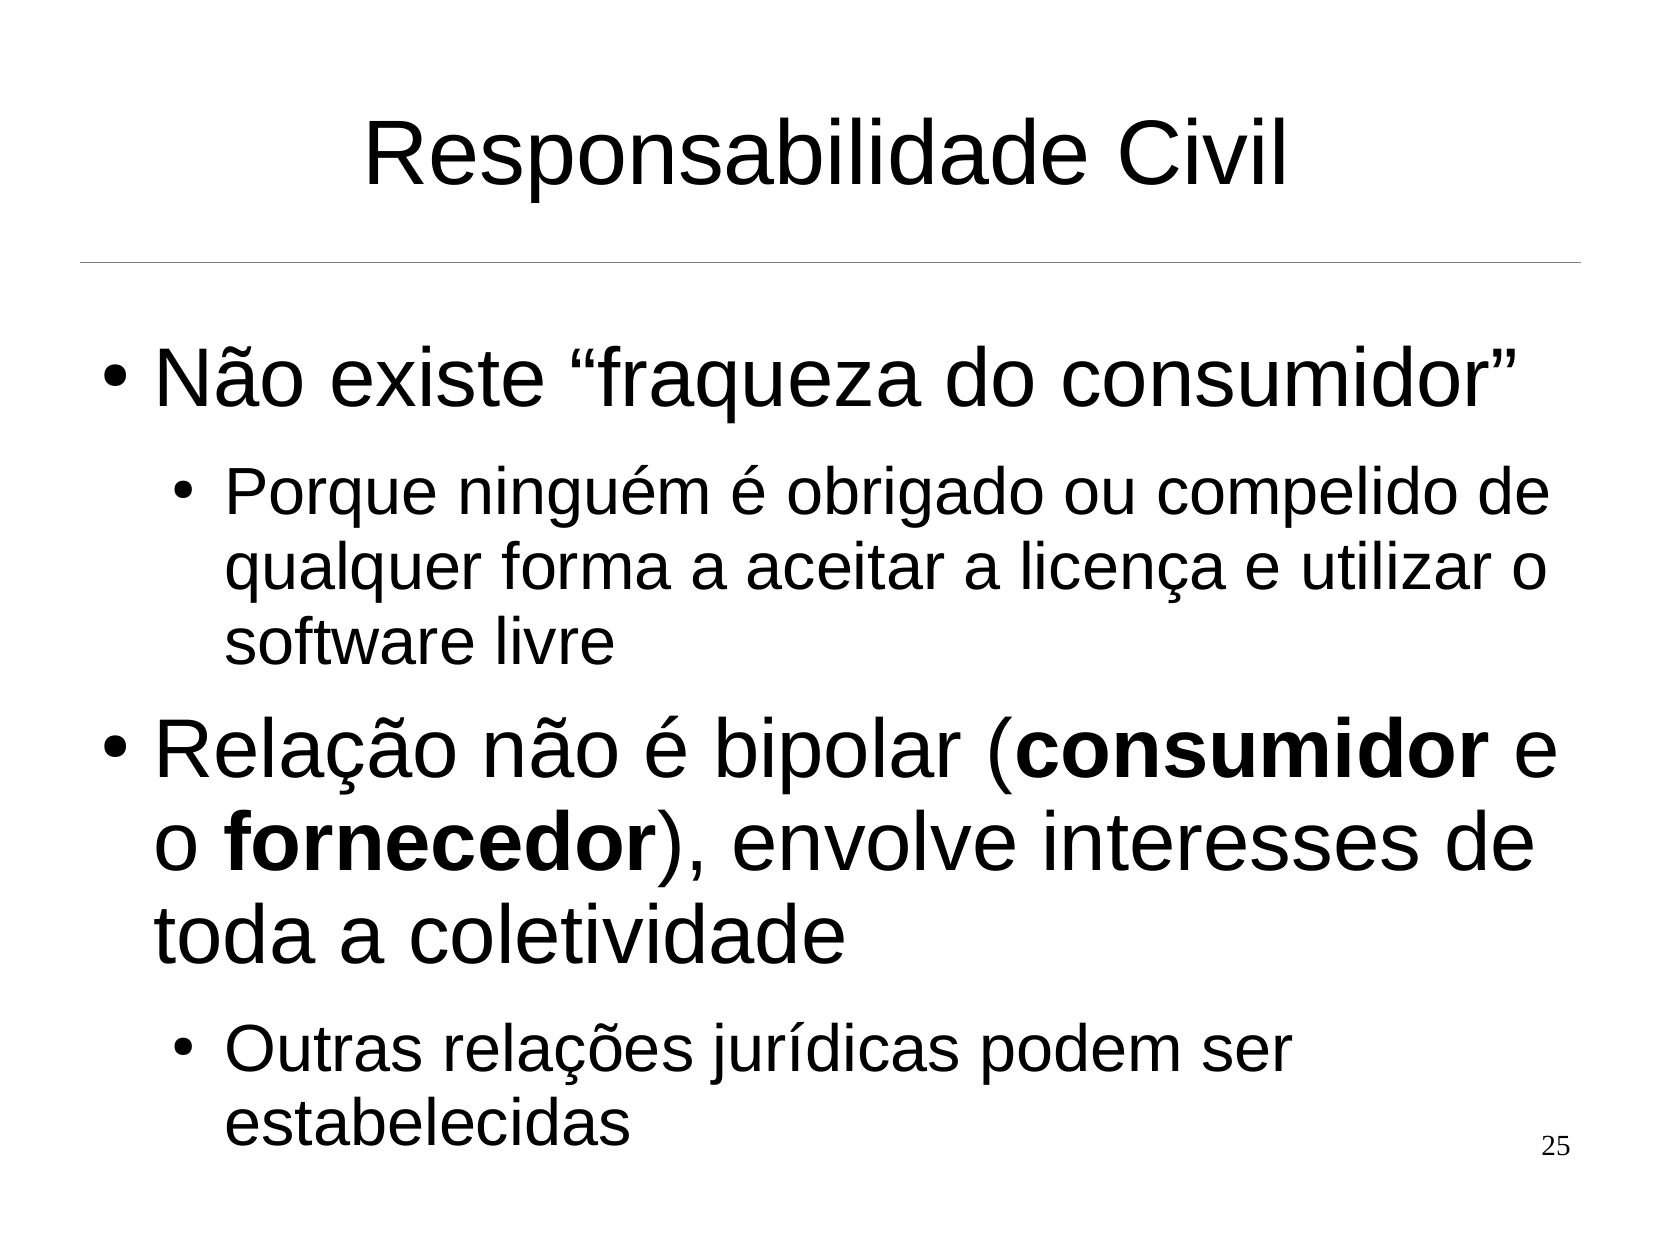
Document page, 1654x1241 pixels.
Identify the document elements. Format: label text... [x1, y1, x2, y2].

title Responsabilidade Civil [82, 56, 1571, 250]
list Não existe “fraqueza do consumidor” Porque ninguém é obrigado ou compelido de qualquer forma a aceitar a licença e utilizar o software livre Relação não é bipolar (consumidor e o fornecedor), envolve interesses de toda a coletividade Outras relações jurídicas podem ser estabelecidas [82, 331, 1571, 1081]
